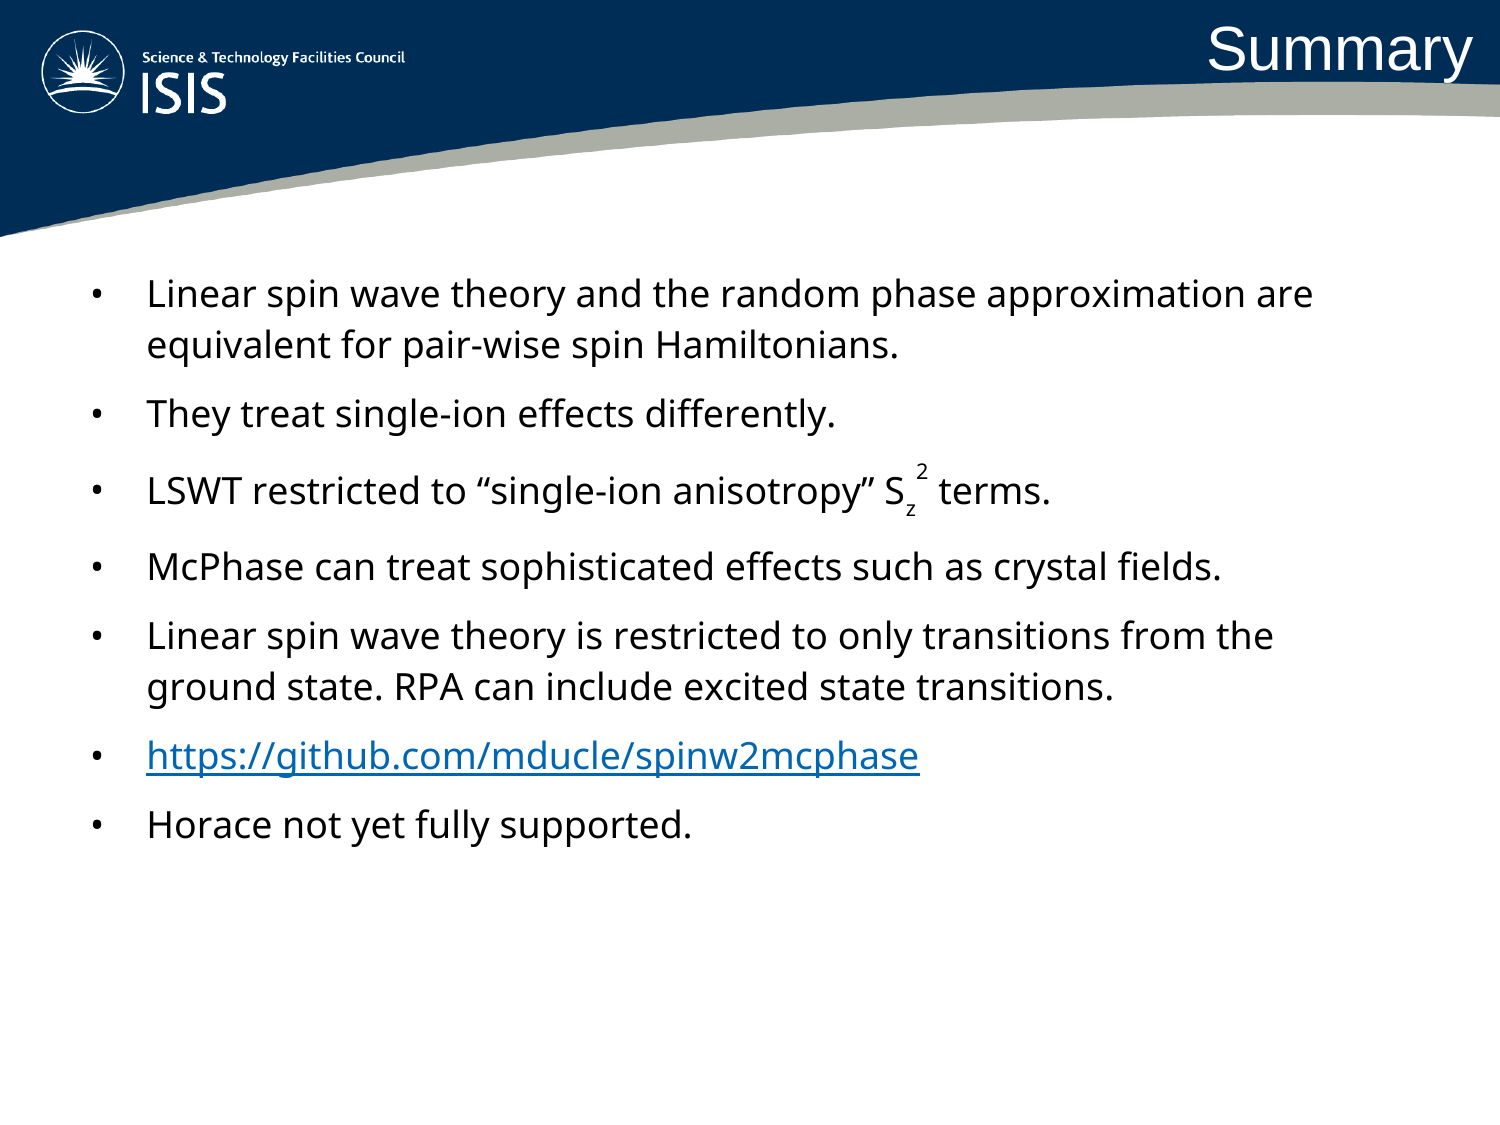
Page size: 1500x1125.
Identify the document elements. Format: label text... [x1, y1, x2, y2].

picture [0, 0, 1500, 303]
list Linear spin wave theory and the random phase approximation are equivalent for pair-wise spin Hamiltonians. They treat single-ion effects differently. LSWT restricted to “single-ion anisotropy” Sz2 terms. McPhase can treat sophisticated effects such as crystal fields. Linear spin wave theory is restricted to only transitions from the ground state. RPA can include excited state transitions. https://github.com/mducle/spinw2mcphase Horace not yet fully supported. [75, 259, 1424, 1087]
text_box Summary [460, 6, 1489, 92]
